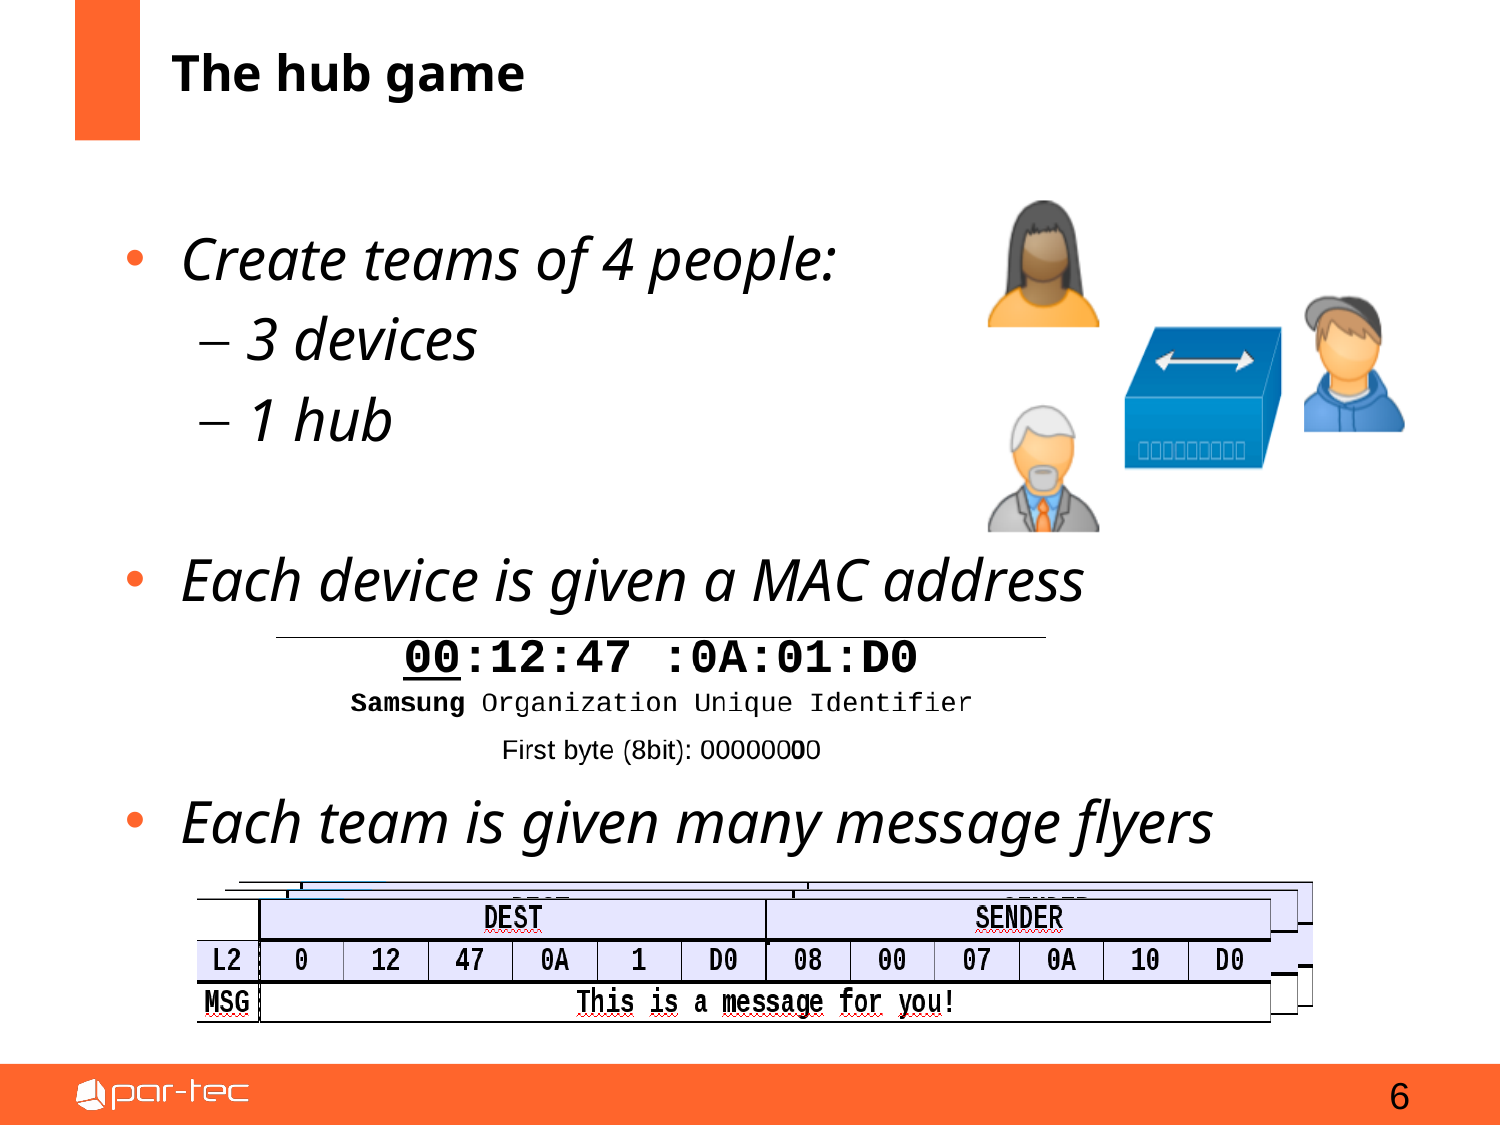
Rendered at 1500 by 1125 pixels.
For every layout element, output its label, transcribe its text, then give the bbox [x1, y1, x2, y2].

picture [1103, 297, 1305, 487]
text_box Create teams of 4 people: 3 devices 1 hub Each device is given a MAC address Each team is given many message flyers [109, 214, 1461, 1060]
picture [276, 636, 1046, 771]
picture [75, 1077, 250, 1116]
text_box The hub game [171, 0, 1424, 143]
picture [197, 881, 1313, 1023]
picture [957, 171, 1430, 214]
